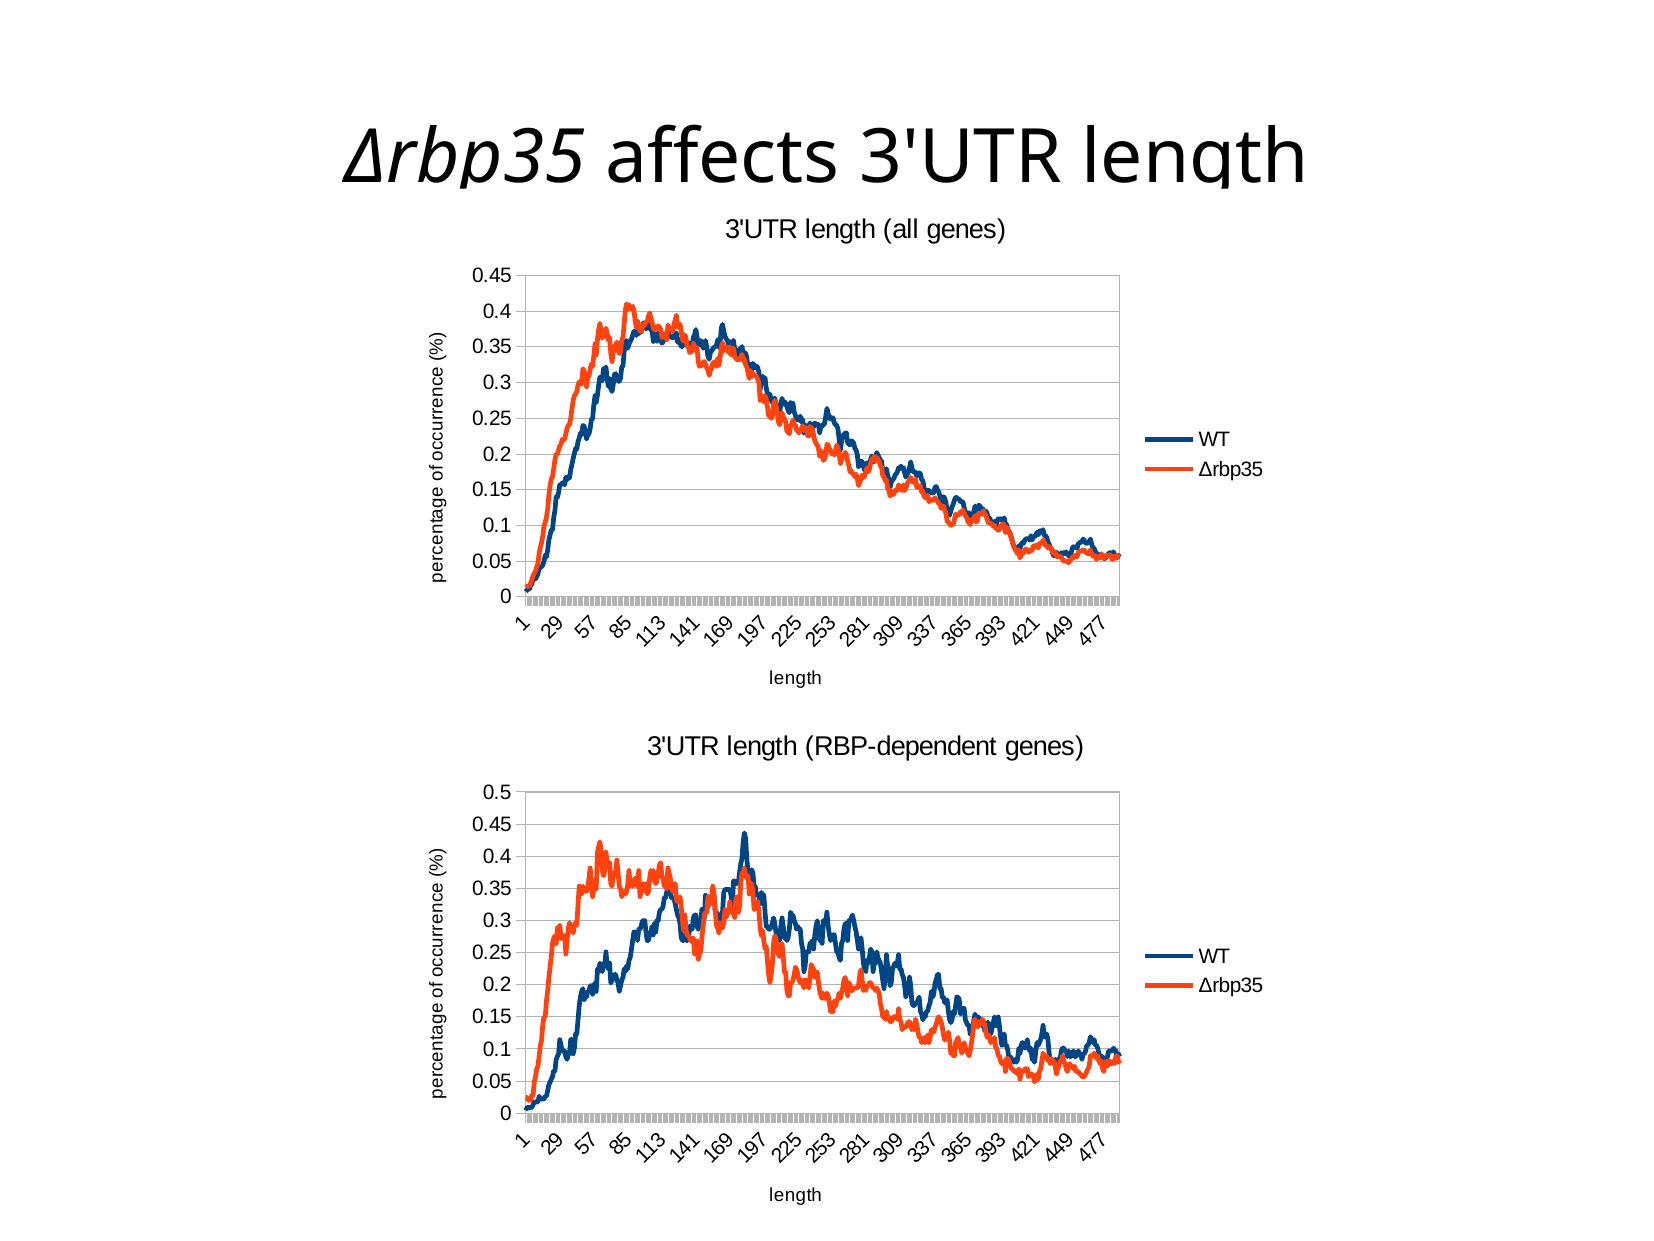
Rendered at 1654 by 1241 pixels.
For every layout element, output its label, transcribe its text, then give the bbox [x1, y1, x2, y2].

title Δrbp35 affects 3'UTR length [82, 49, 1571, 257]
chart [393, 188, 1339, 1237]
